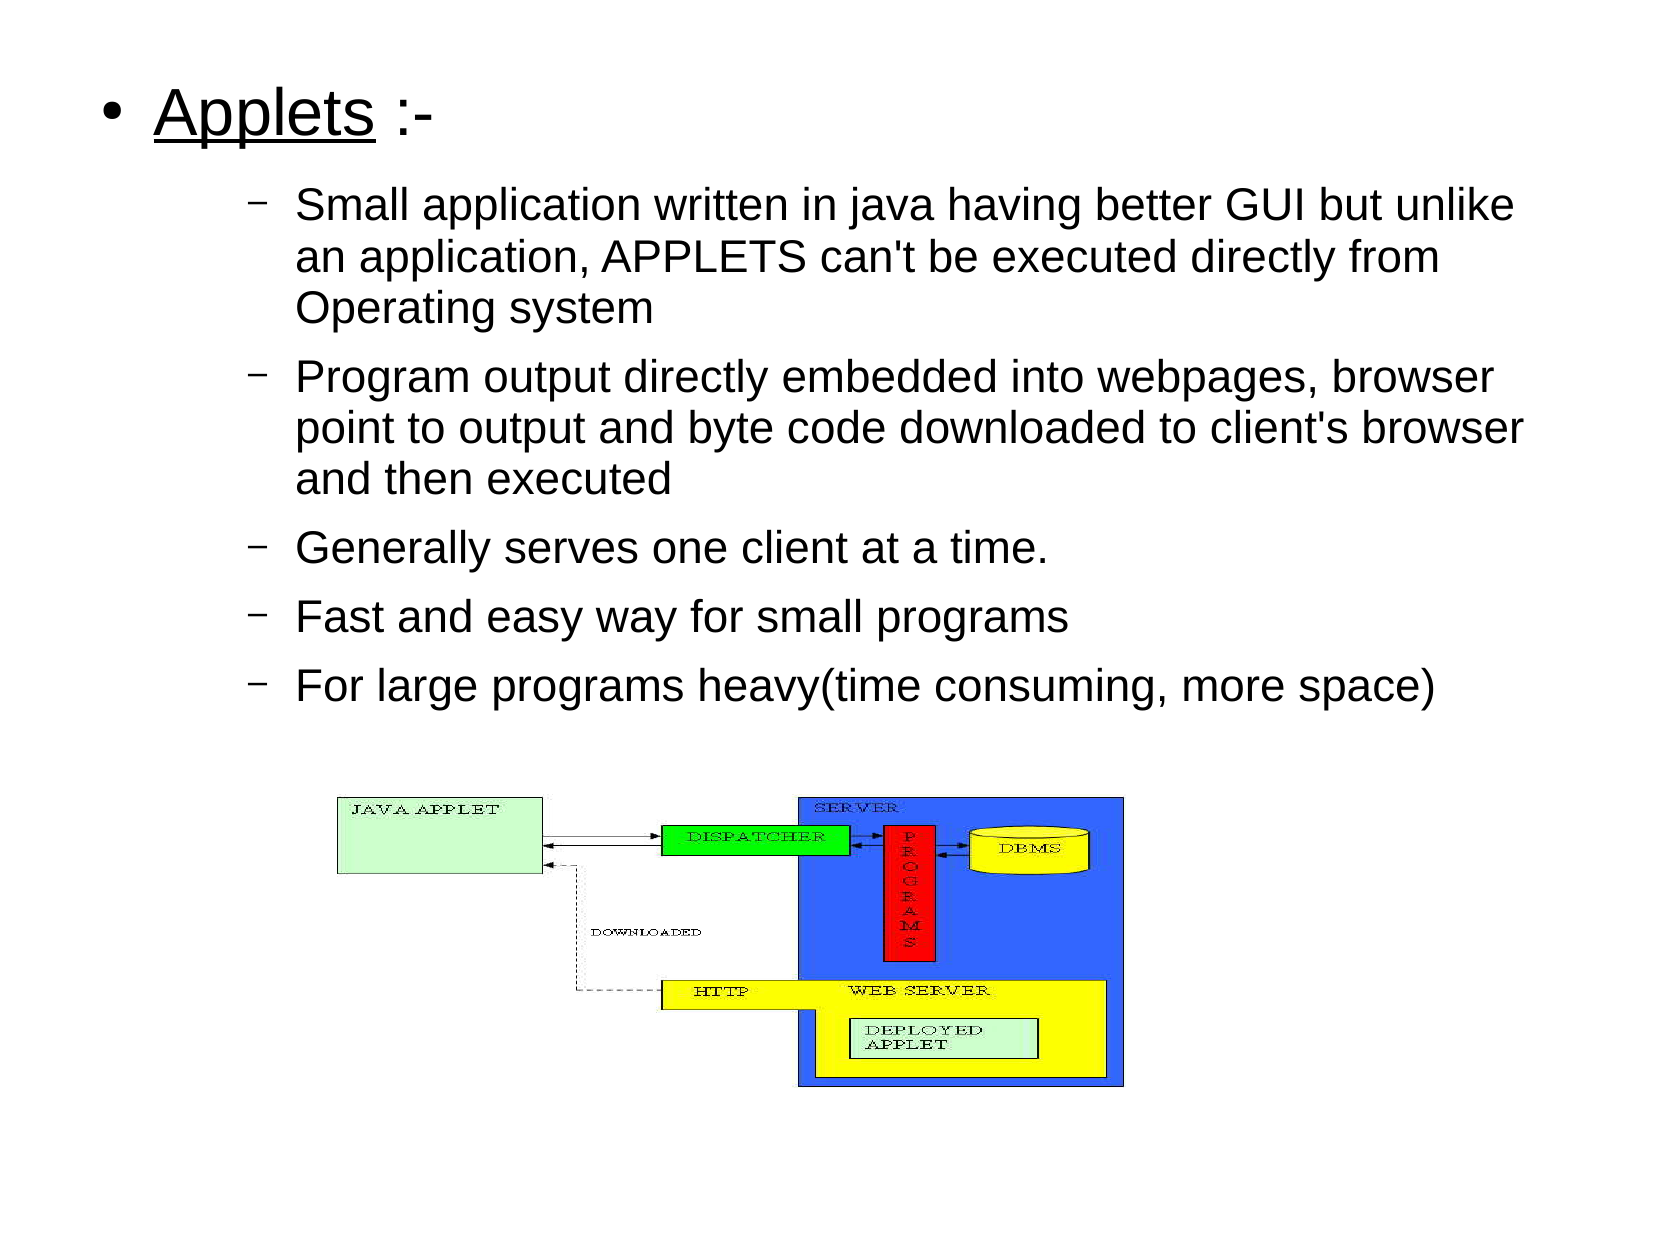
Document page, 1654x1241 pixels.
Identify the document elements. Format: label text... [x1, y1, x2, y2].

list Applets :- Small application written in java having better GUI but unlike an application, APPLETS can't be executed directly from Operating system Program output directly embedded into webpages, browser point to output and byte code downloaded to client's browser and then executed Generally serves one client at a time. Fast and easy way for small programs For large programs heavy(time consuming, more space) [82, 75, 1571, 1109]
picture [337, 787, 1126, 1088]
